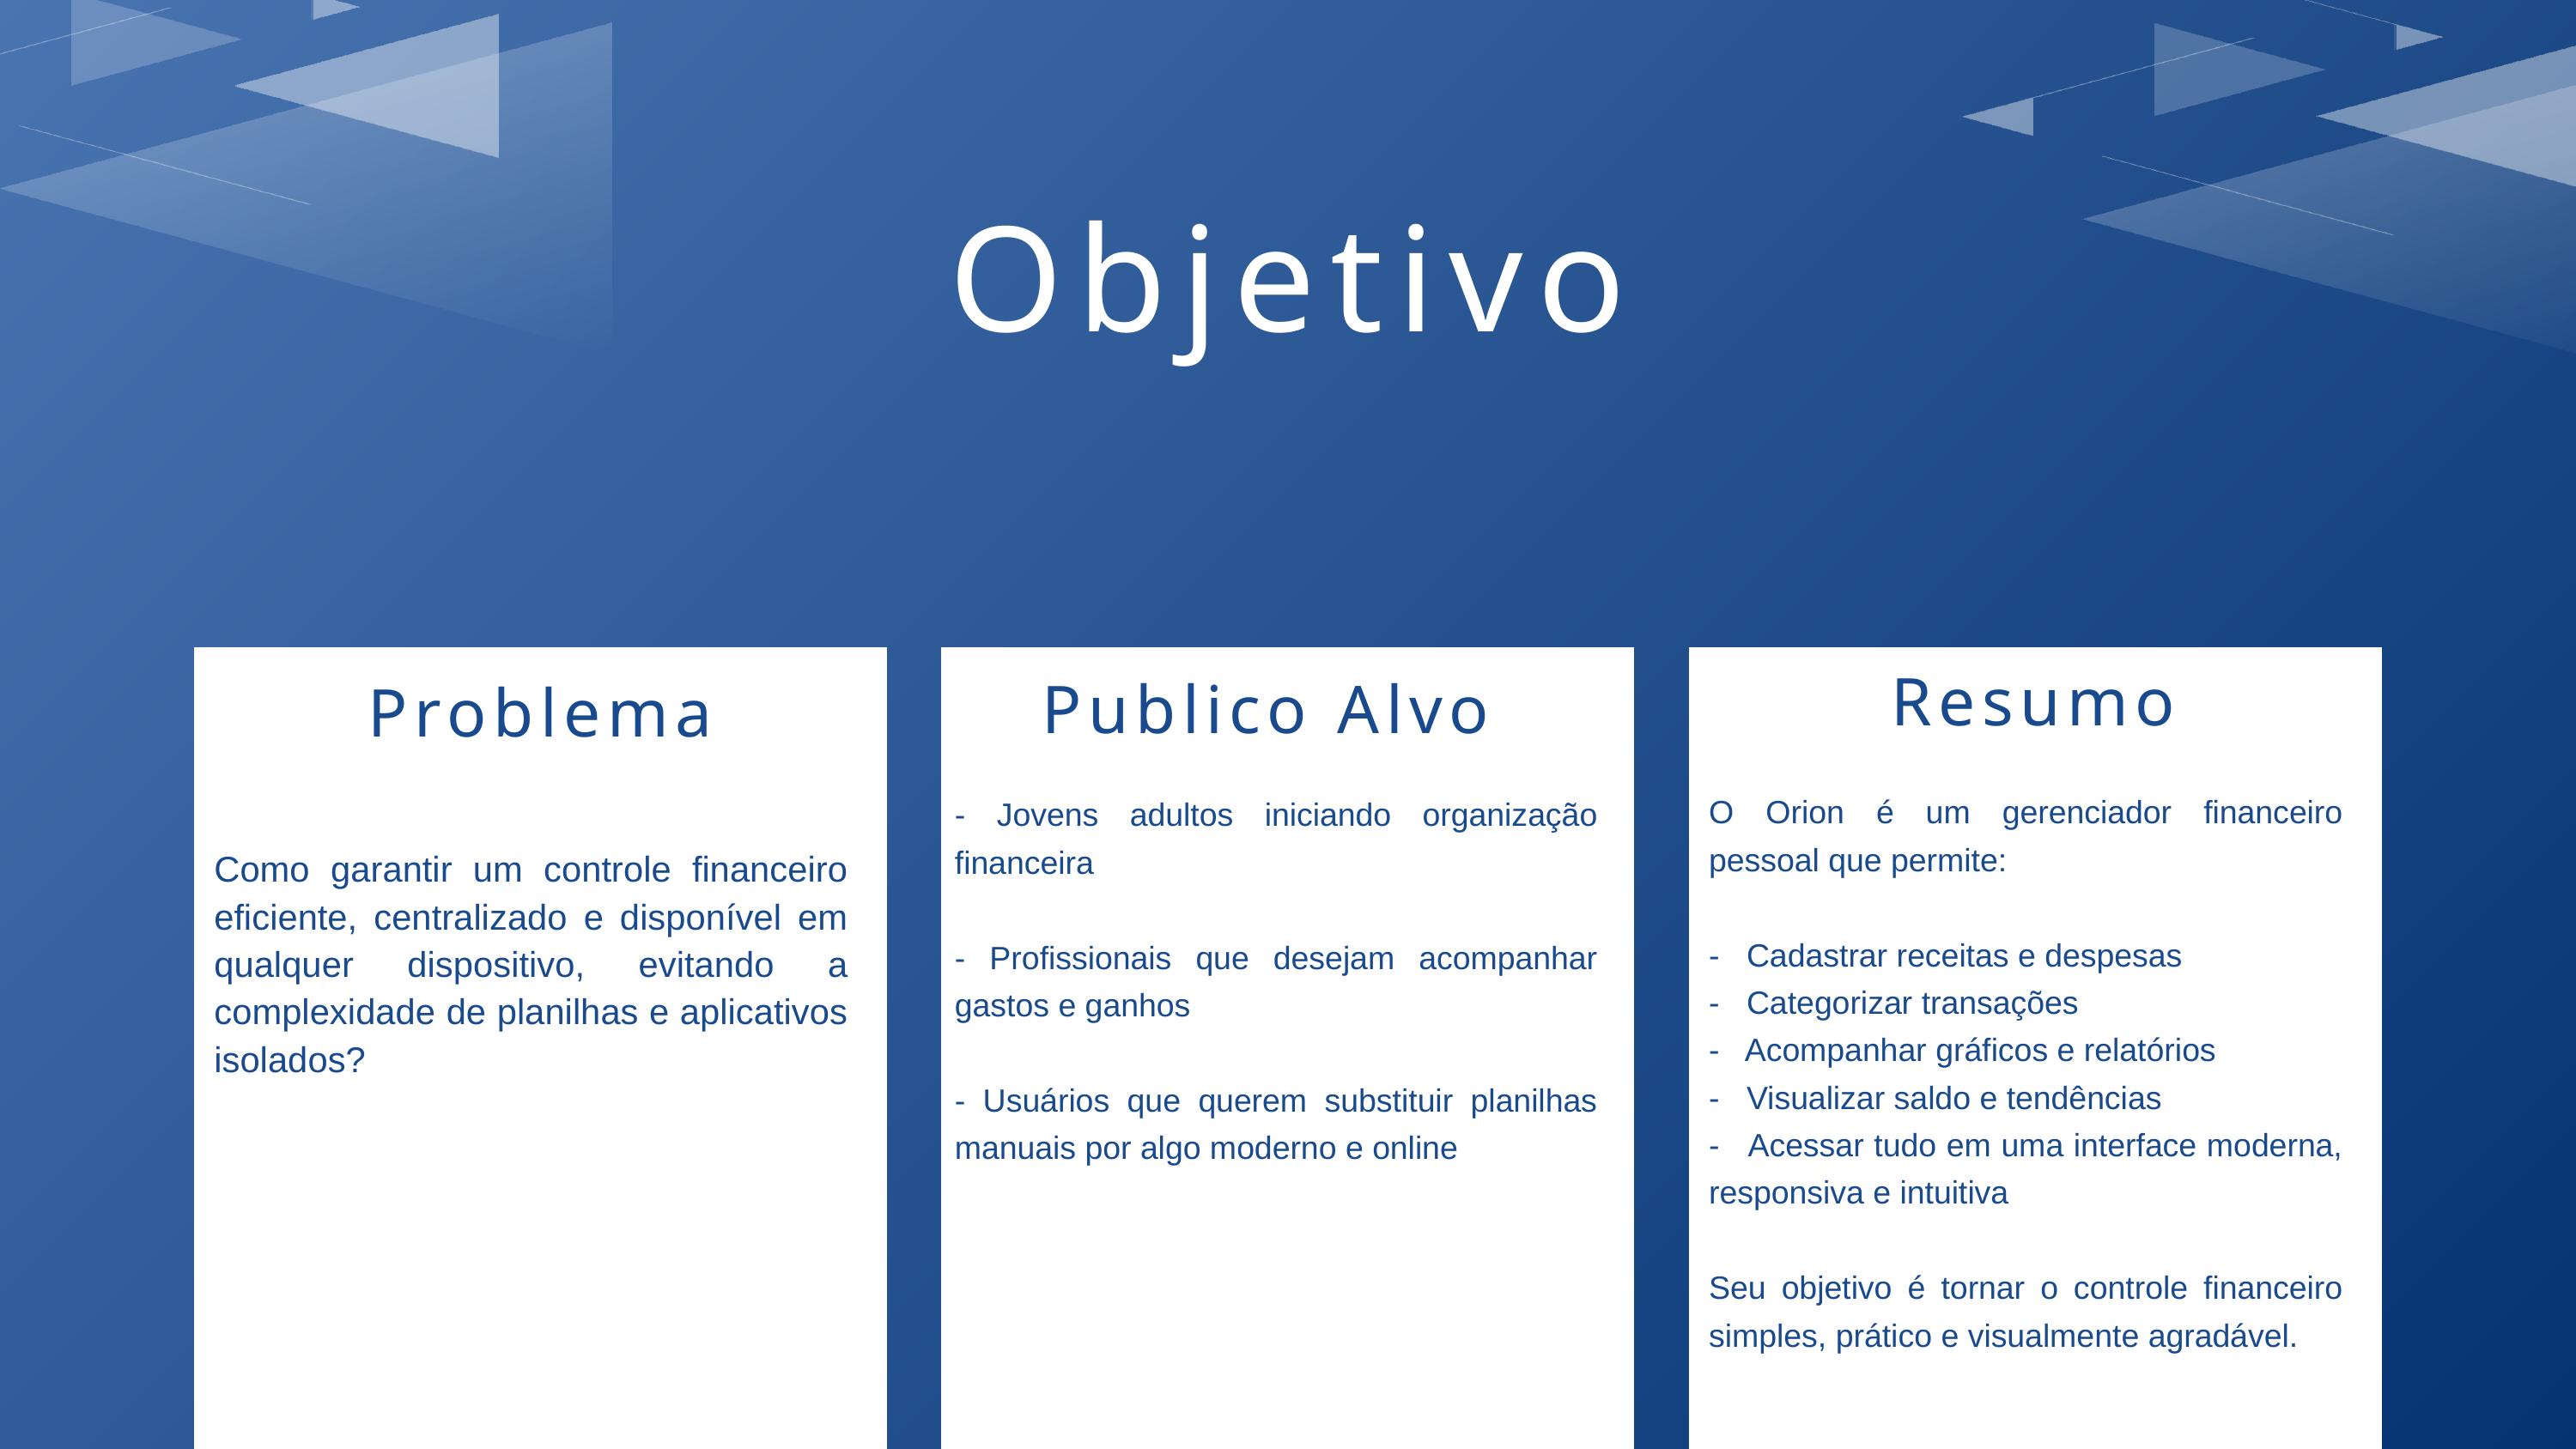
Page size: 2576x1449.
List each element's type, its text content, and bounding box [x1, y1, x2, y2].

text_box Como garantir um controle financeiro eficiente, centralizado e disponível em qualquer dispositivo, evitando a complexidade de planilhas e aplicativos isolados? [214, 841, 848, 1080]
text_box - Jovens adultos iniciando organização financeira - Profissionais que desejam acompanhar gastos e ganhos - Usuários que querem substituir planilhas manuais por algo moderno e online [954, 785, 1598, 1167]
text_box Publico Alvo [985, 676, 1547, 748]
text_box [194, 750, 887, 1449]
text_box Problema [194, 680, 888, 750]
text_box [941, 647, 1634, 1449]
text_box Objetivo [246, 206, 2330, 361]
text_box [1961, 0, 2576, 384]
text_box [1689, 647, 2382, 1449]
text_box [194, 647, 887, 680]
text_box O Orion é um gerenciador financeiro pessoal que permite: - Cadastrar receitas e despesas - Categorizar transações - Acompanhar gráficos e relatórios - Visualizar saldo e tendências - Acessar tudo em uma interface moderna, responsiva e intuitiva Seu objetivo é tornar o controle financeiro simples, prático e visualmente agradável. [1709, 782, 2343, 1354]
text_box Resumo [1753, 669, 2314, 739]
text_box [0, 0, 615, 353]
